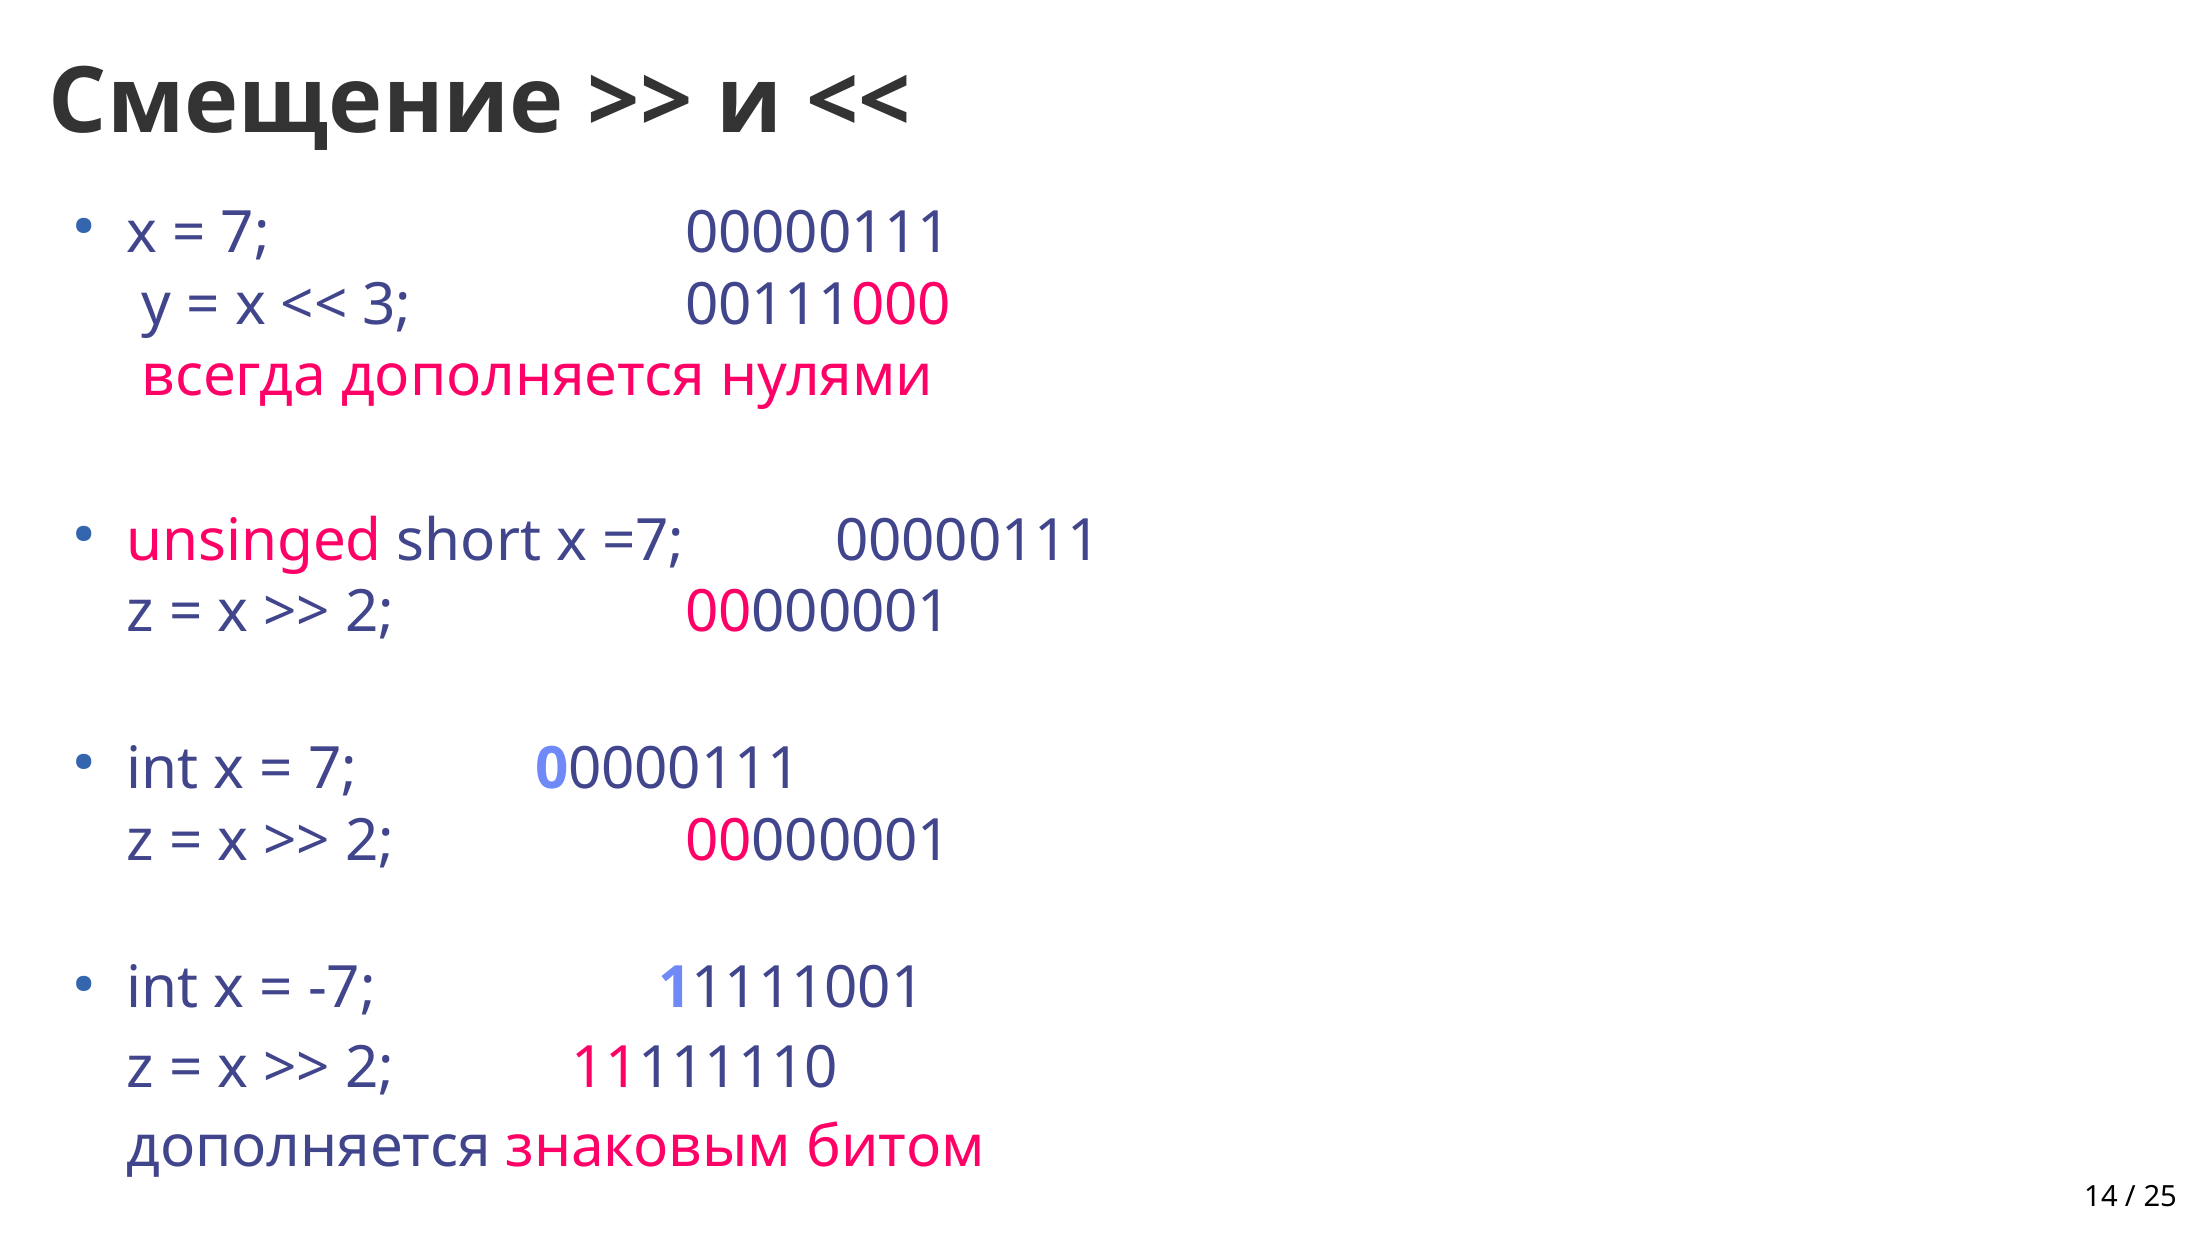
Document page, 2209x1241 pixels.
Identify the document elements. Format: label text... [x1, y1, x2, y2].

list x = 7; 00000111 y = x << 3; 00111000 всегда дополняется нулями unsinged short x =7; 00000111 z = x >> 2; 00000001 int x = 7; 00000111 z = x >> 2; 00000001 int x = -7; 11111001 z = x >> 2; 11111110 дополняется знаковым битом [55, 195, 1690, 1177]
title Смещение >> и << [48, 34, 2174, 160]
